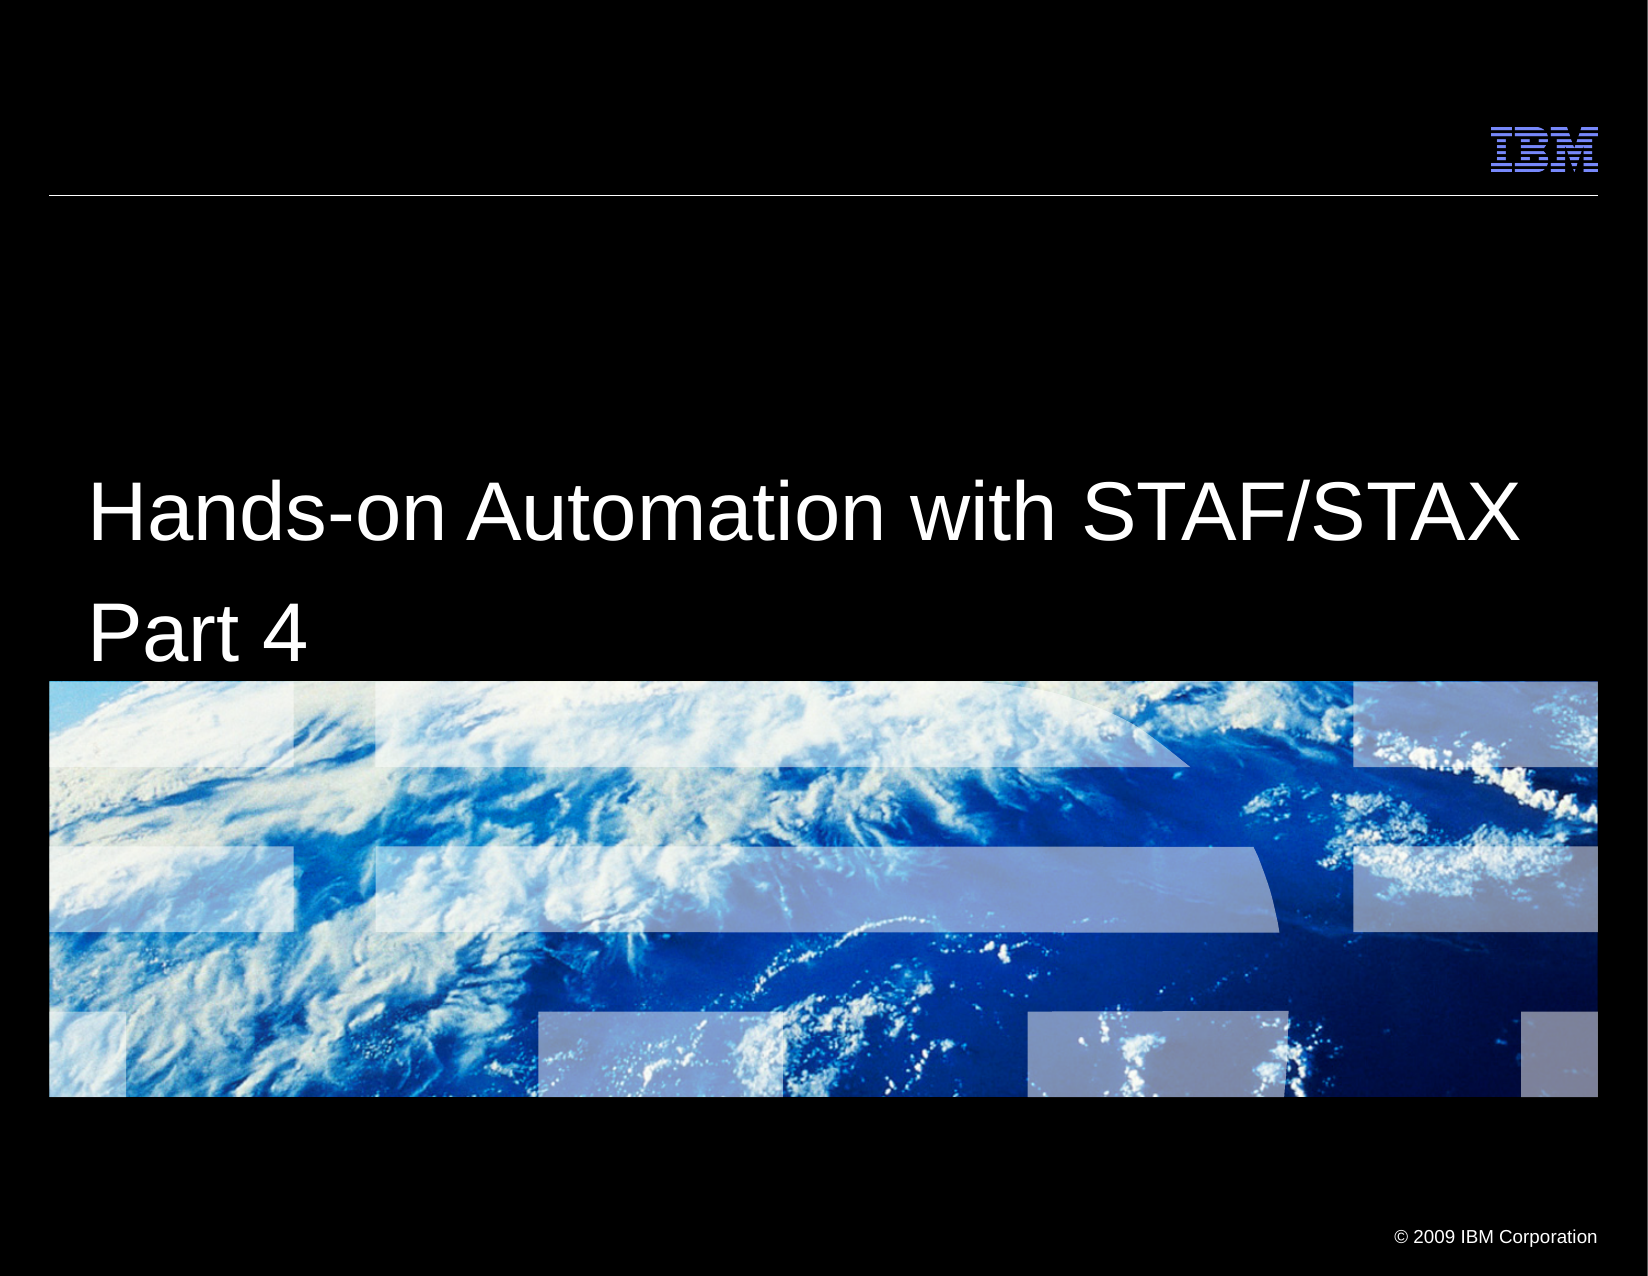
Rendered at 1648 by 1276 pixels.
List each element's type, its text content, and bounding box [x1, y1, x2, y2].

picture [1491, 127, 1598, 172]
title Hands-on Automation with STAF/STAX Part 4 [70, 414, 1587, 688]
picture [49, 688, 1598, 1097]
